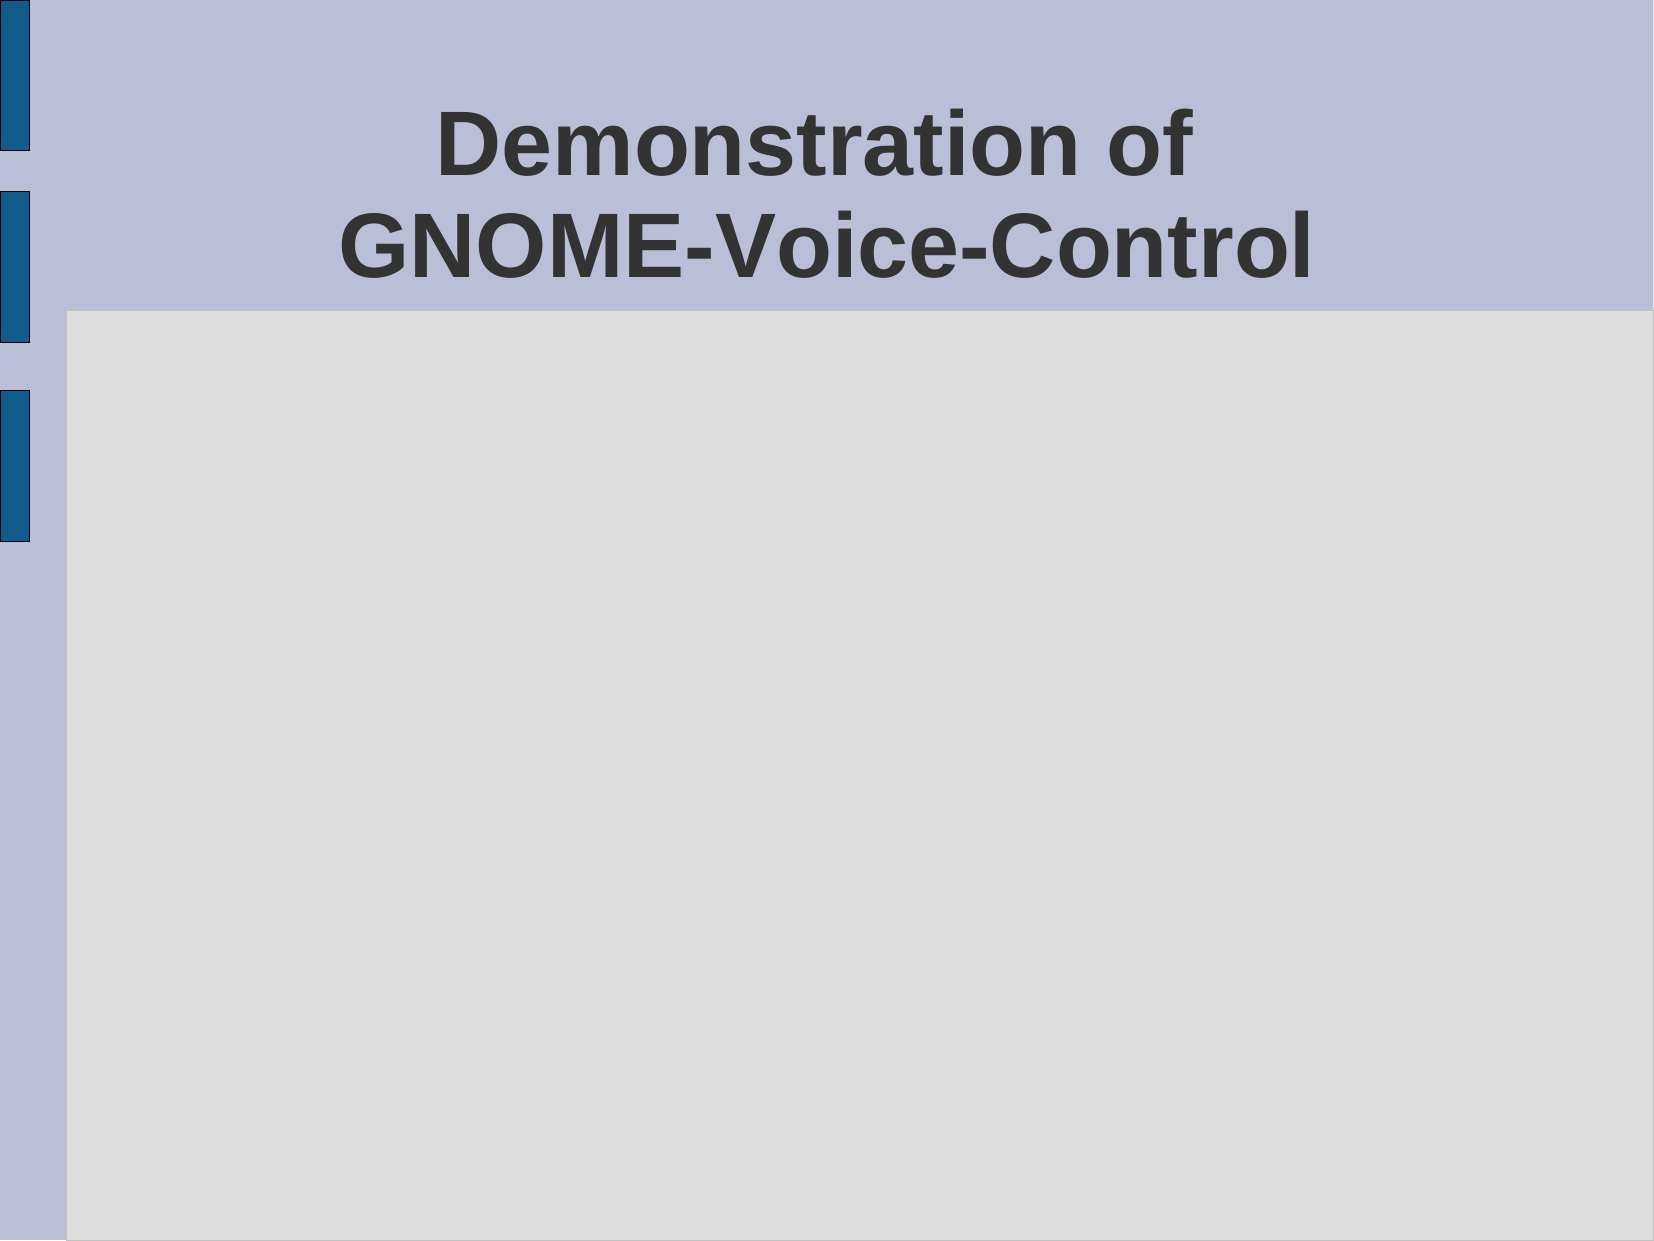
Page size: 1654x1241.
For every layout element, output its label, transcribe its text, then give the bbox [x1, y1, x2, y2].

title Demonstration of GNOME-Voice-Control [121, 91, 1534, 299]
